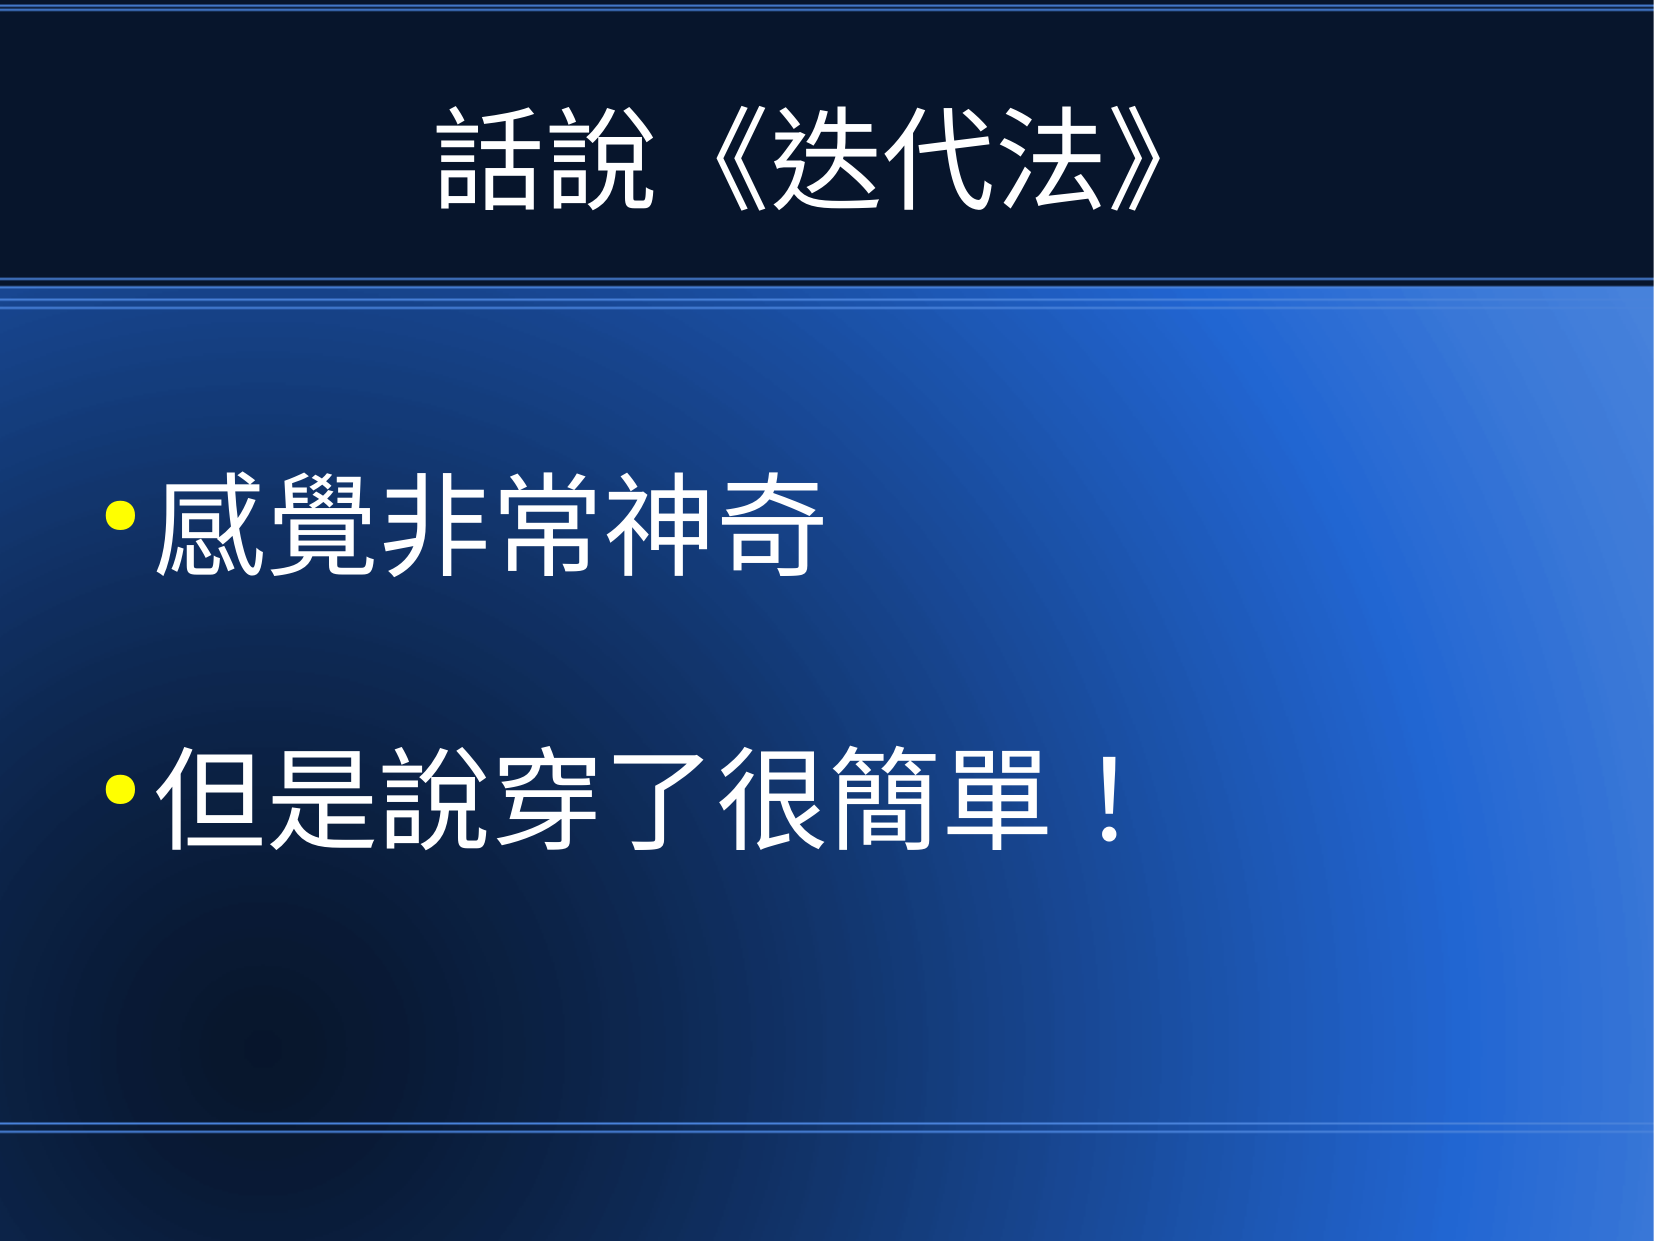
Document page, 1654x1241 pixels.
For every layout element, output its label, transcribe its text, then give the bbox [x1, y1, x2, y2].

title 話說《迭代法》 [82, 49, 1571, 257]
picture [0, 0, 1654, 1241]
list 感覺非常神奇 但是說穿了很簡單！ [82, 355, 1571, 1241]
